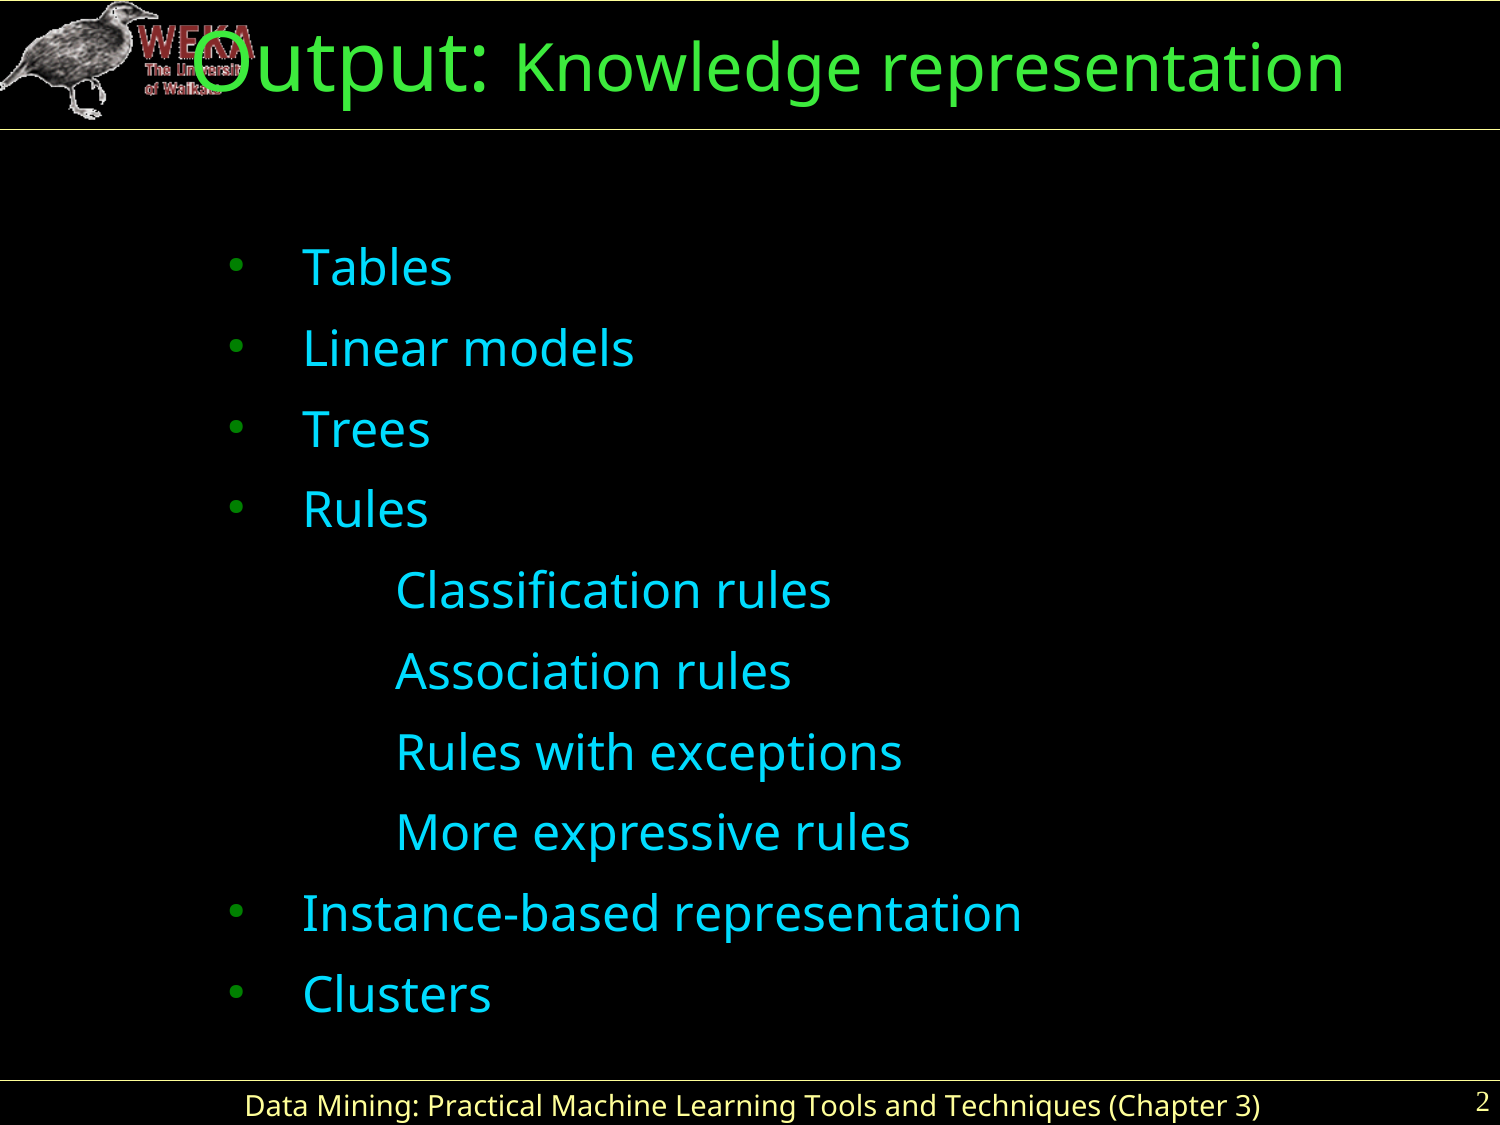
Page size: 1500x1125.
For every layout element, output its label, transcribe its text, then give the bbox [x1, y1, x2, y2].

text_box Output: Knowledge representation [149, 0, 1388, 148]
picture [0, 1, 149, 129]
text_box Tables Linear models Trees Rules Classification rules Association rules Rules with exceptions More expressive rules Instance-based representation Clusters [212, 224, 1375, 901]
